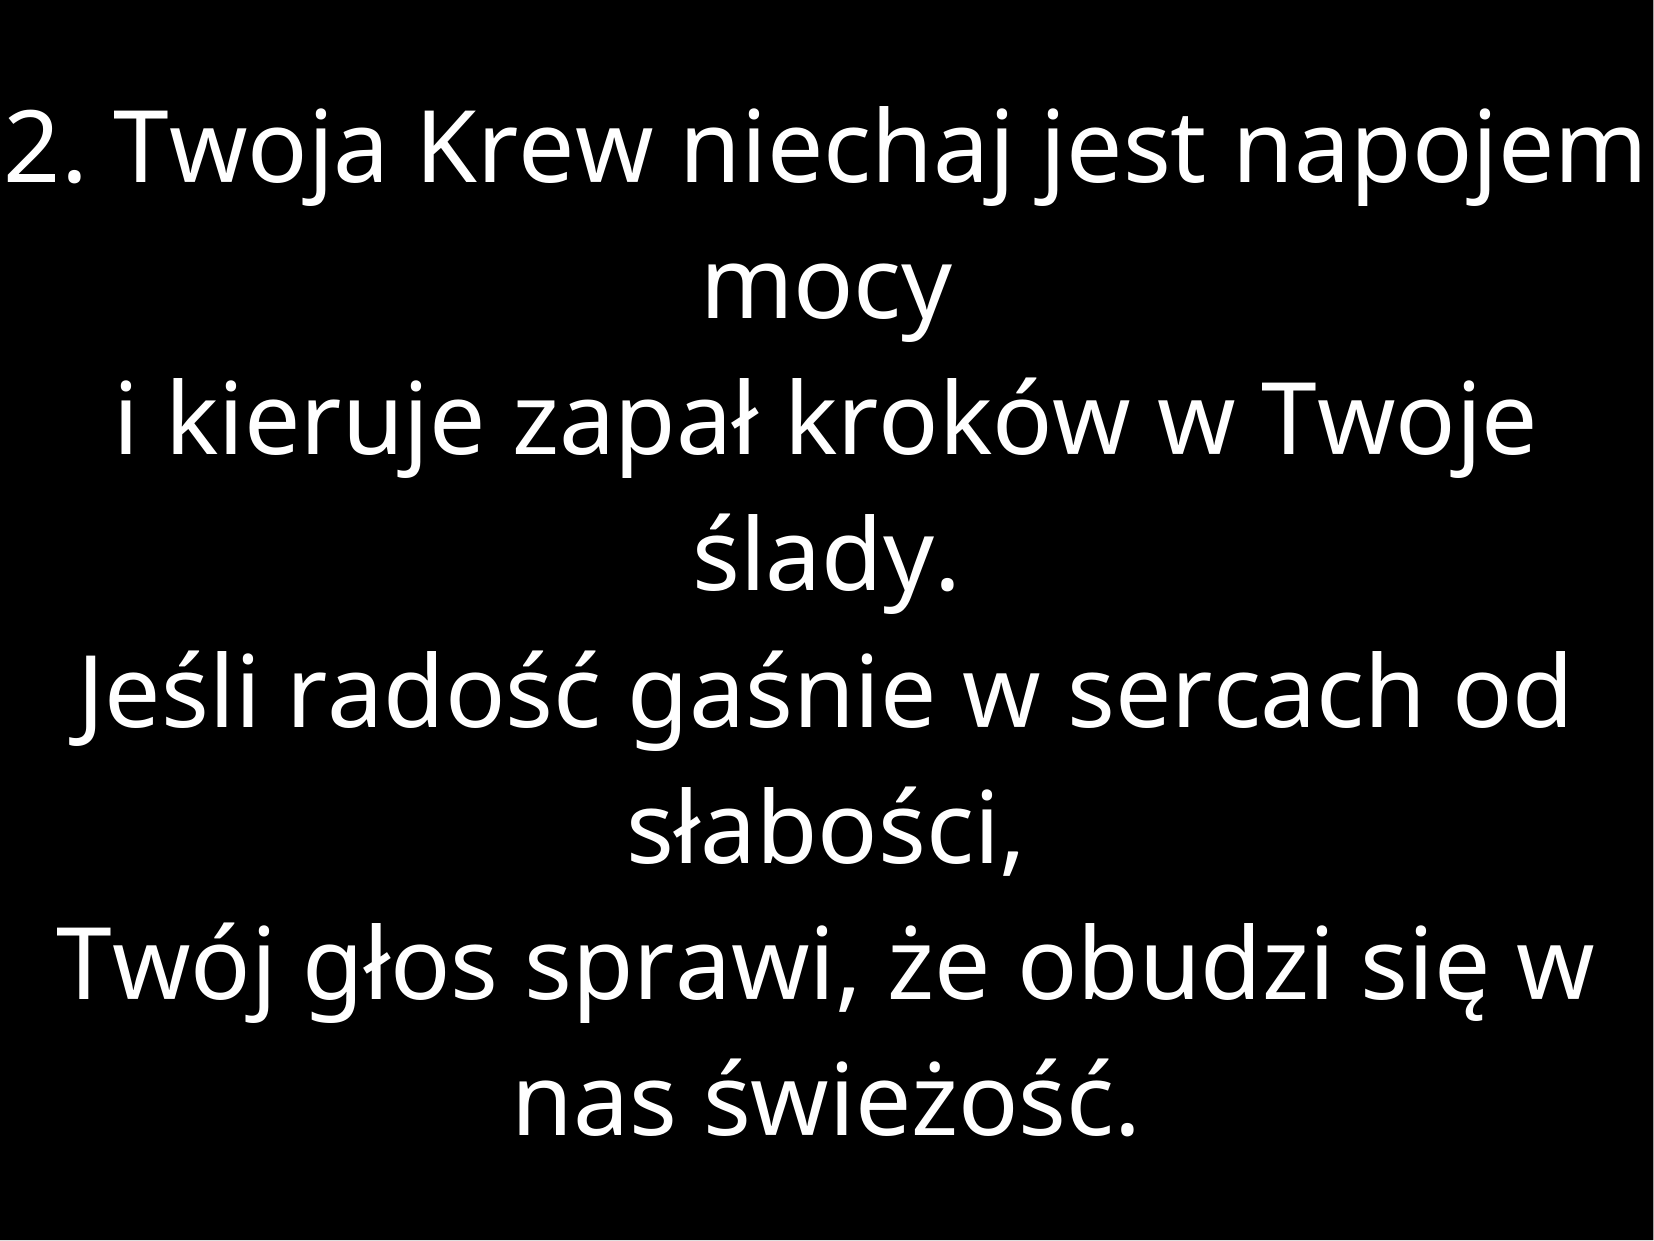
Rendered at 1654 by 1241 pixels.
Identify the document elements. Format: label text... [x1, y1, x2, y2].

title 2. Twoja Krew niechaj jest napojem mocy i kieruje zapał kroków w Twoje ślady. Jeśli radość gaśnie w sercach od słabości, Twój głos sprawi, że obudzi się w nas świeżość. [0, 0, 1654, 1241]
